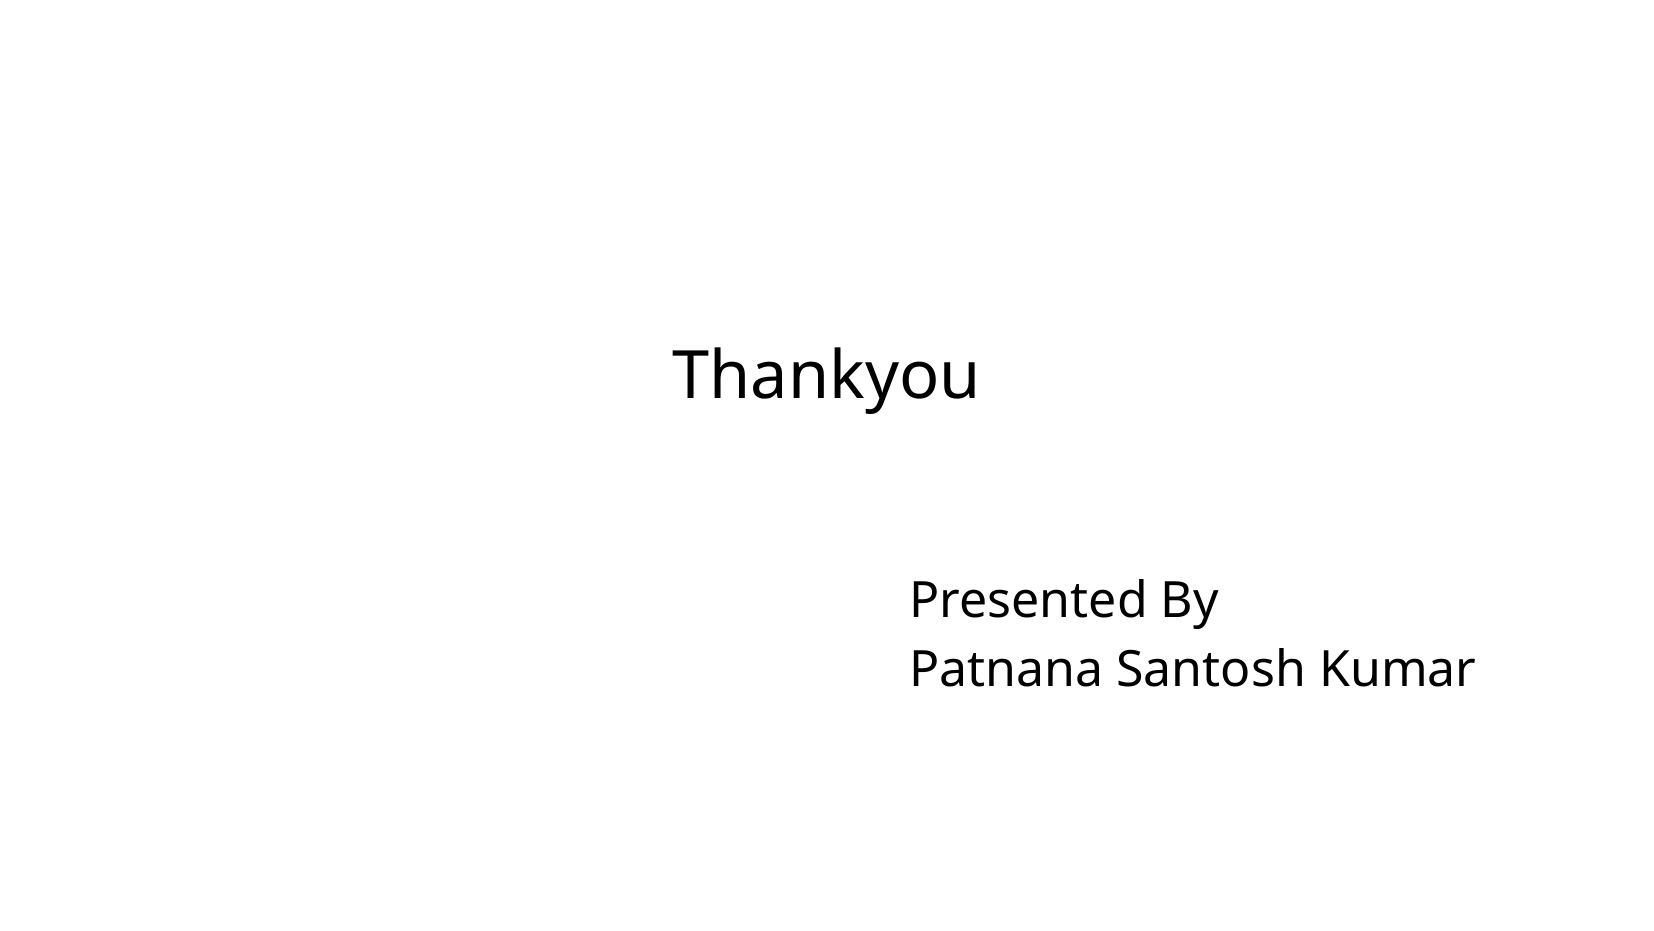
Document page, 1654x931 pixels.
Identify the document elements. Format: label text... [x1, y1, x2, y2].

title Thankyou [82, 295, 1571, 451]
subtitle Presented By Patnana Santosh Kumar [909, 507, 1559, 758]
